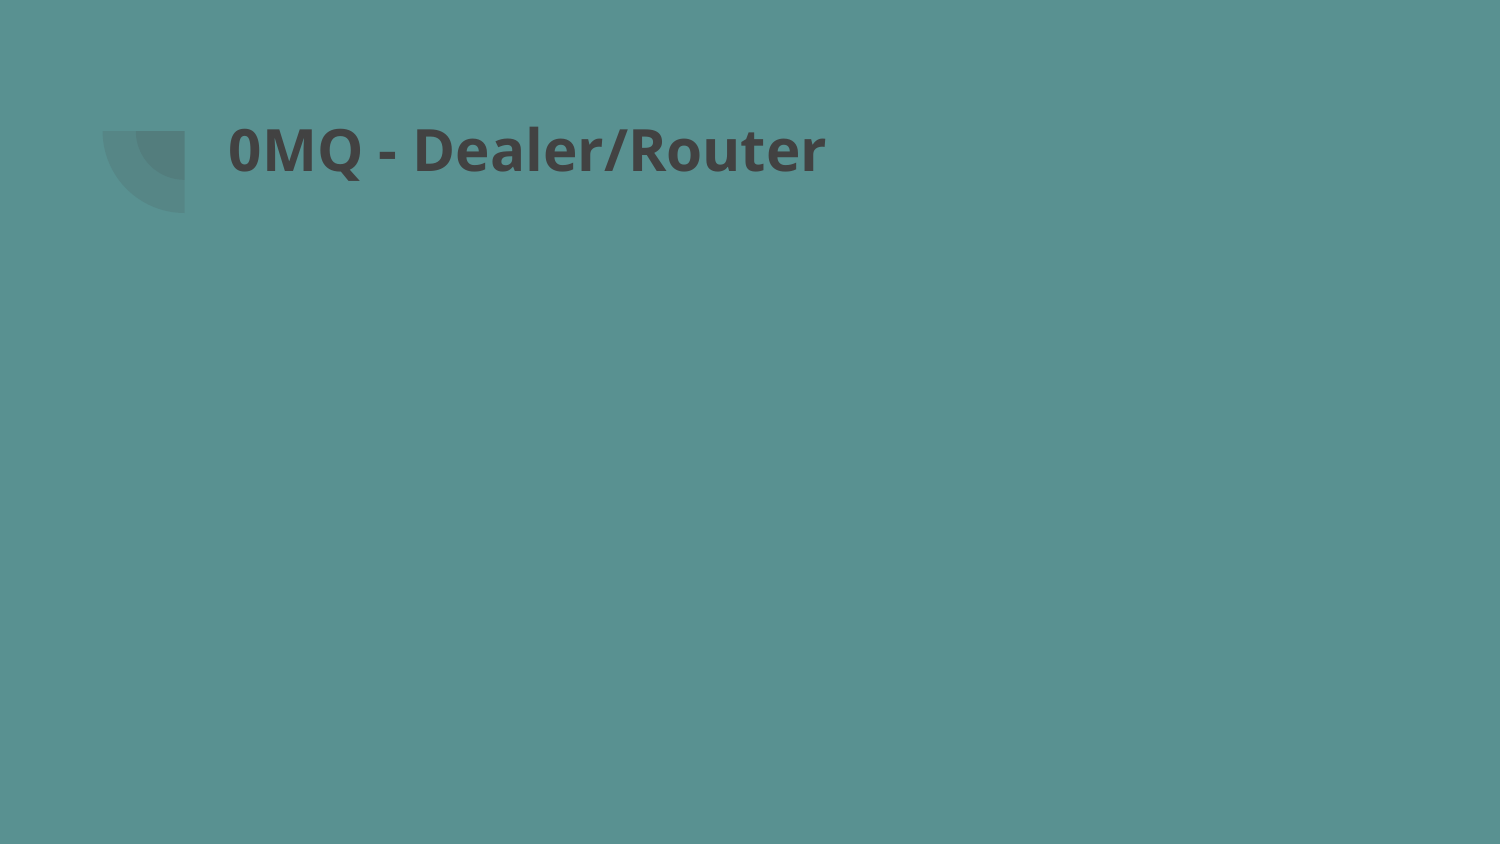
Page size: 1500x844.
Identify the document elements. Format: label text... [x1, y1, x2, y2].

title 0MQ - Dealer/Router [213, 98, 1368, 263]
